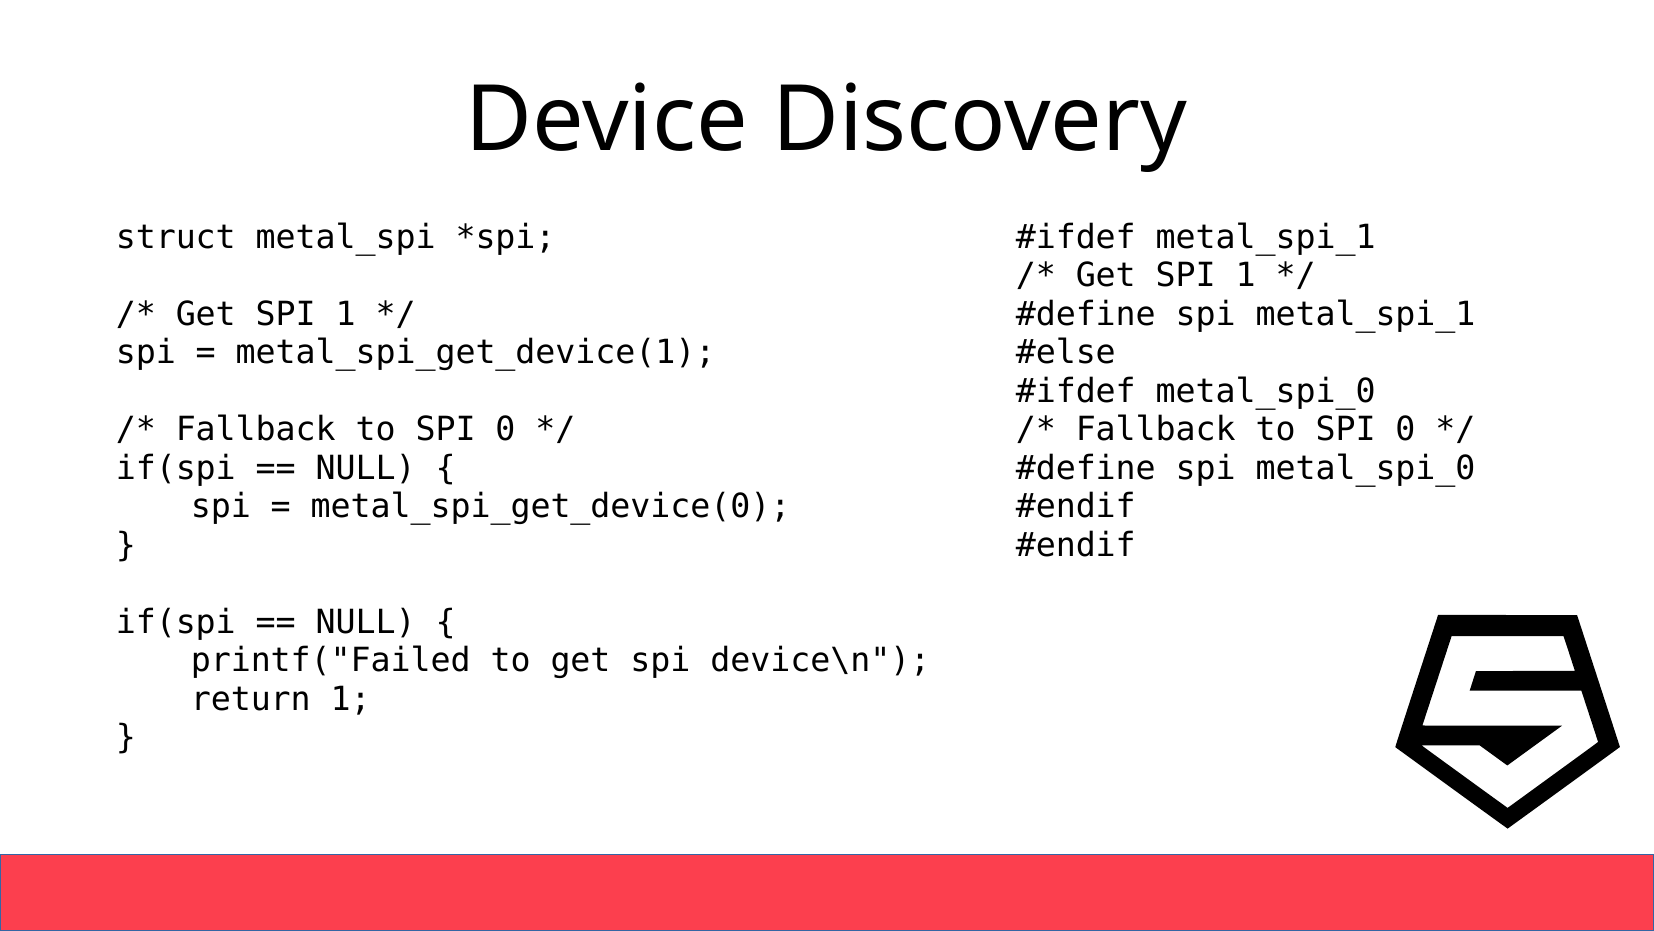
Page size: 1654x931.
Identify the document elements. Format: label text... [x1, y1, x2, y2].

list #ifdef metal_spi_1 /* Get SPI 1 */ #define spi metal_spi_1 #else #ifdef metal_spi_0 /* Fallback to SPI 0 */ #define spi metal_spi_0 #endif #endif [944, 217, 1654, 810]
title Device Discovery [82, 37, 1571, 193]
list struct metal_spi *spi; /* Get SPI 1 */ spi = metal_spi_get_device(1); /* Fallback to SPI 0 */ if(spi == NULL) { spi = metal_spi_get_device(0); } if(spi == NULL) { printf("Failed to get spi device\n"); return 1; } [0, 217, 944, 810]
